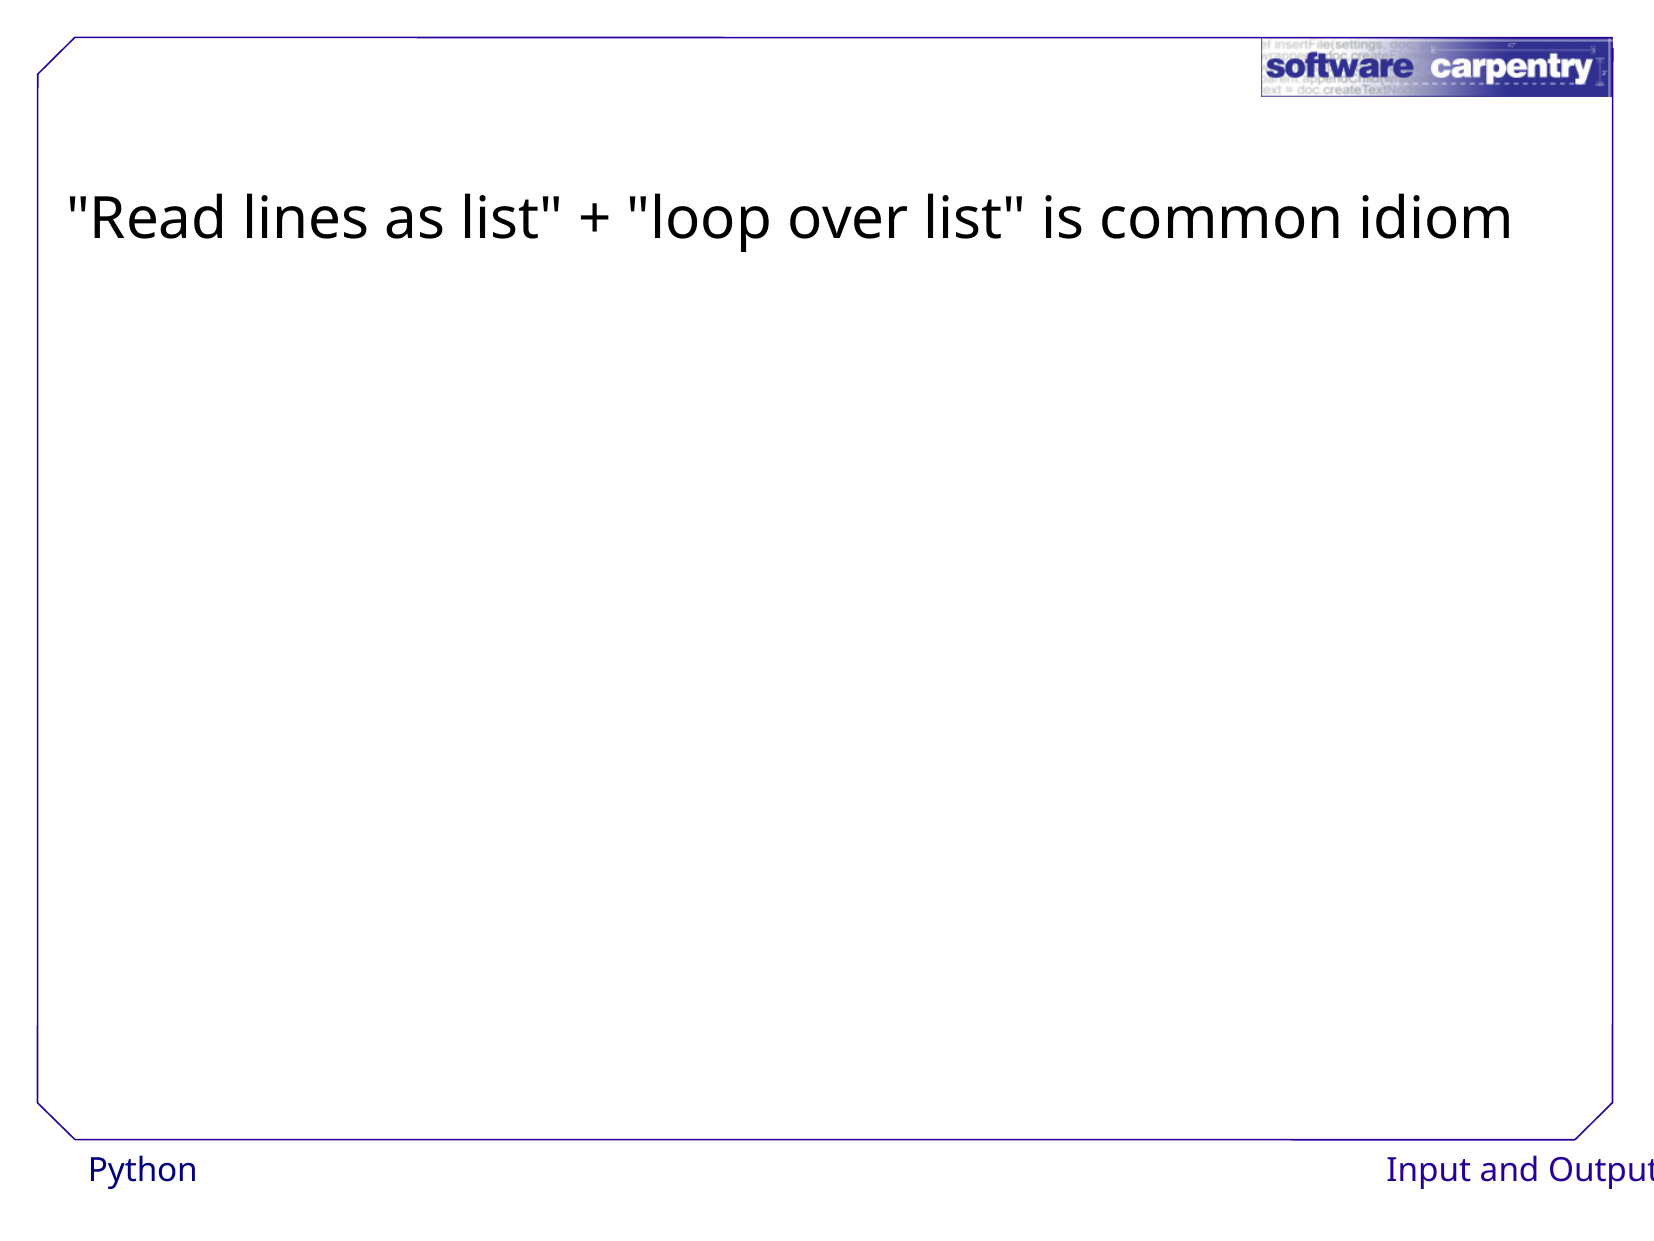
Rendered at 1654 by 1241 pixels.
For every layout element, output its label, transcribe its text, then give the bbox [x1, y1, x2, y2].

text_box "Read lines as list" + "loop over list" is common idiom [51, 138, 1654, 259]
picture [1261, 39, 1613, 97]
